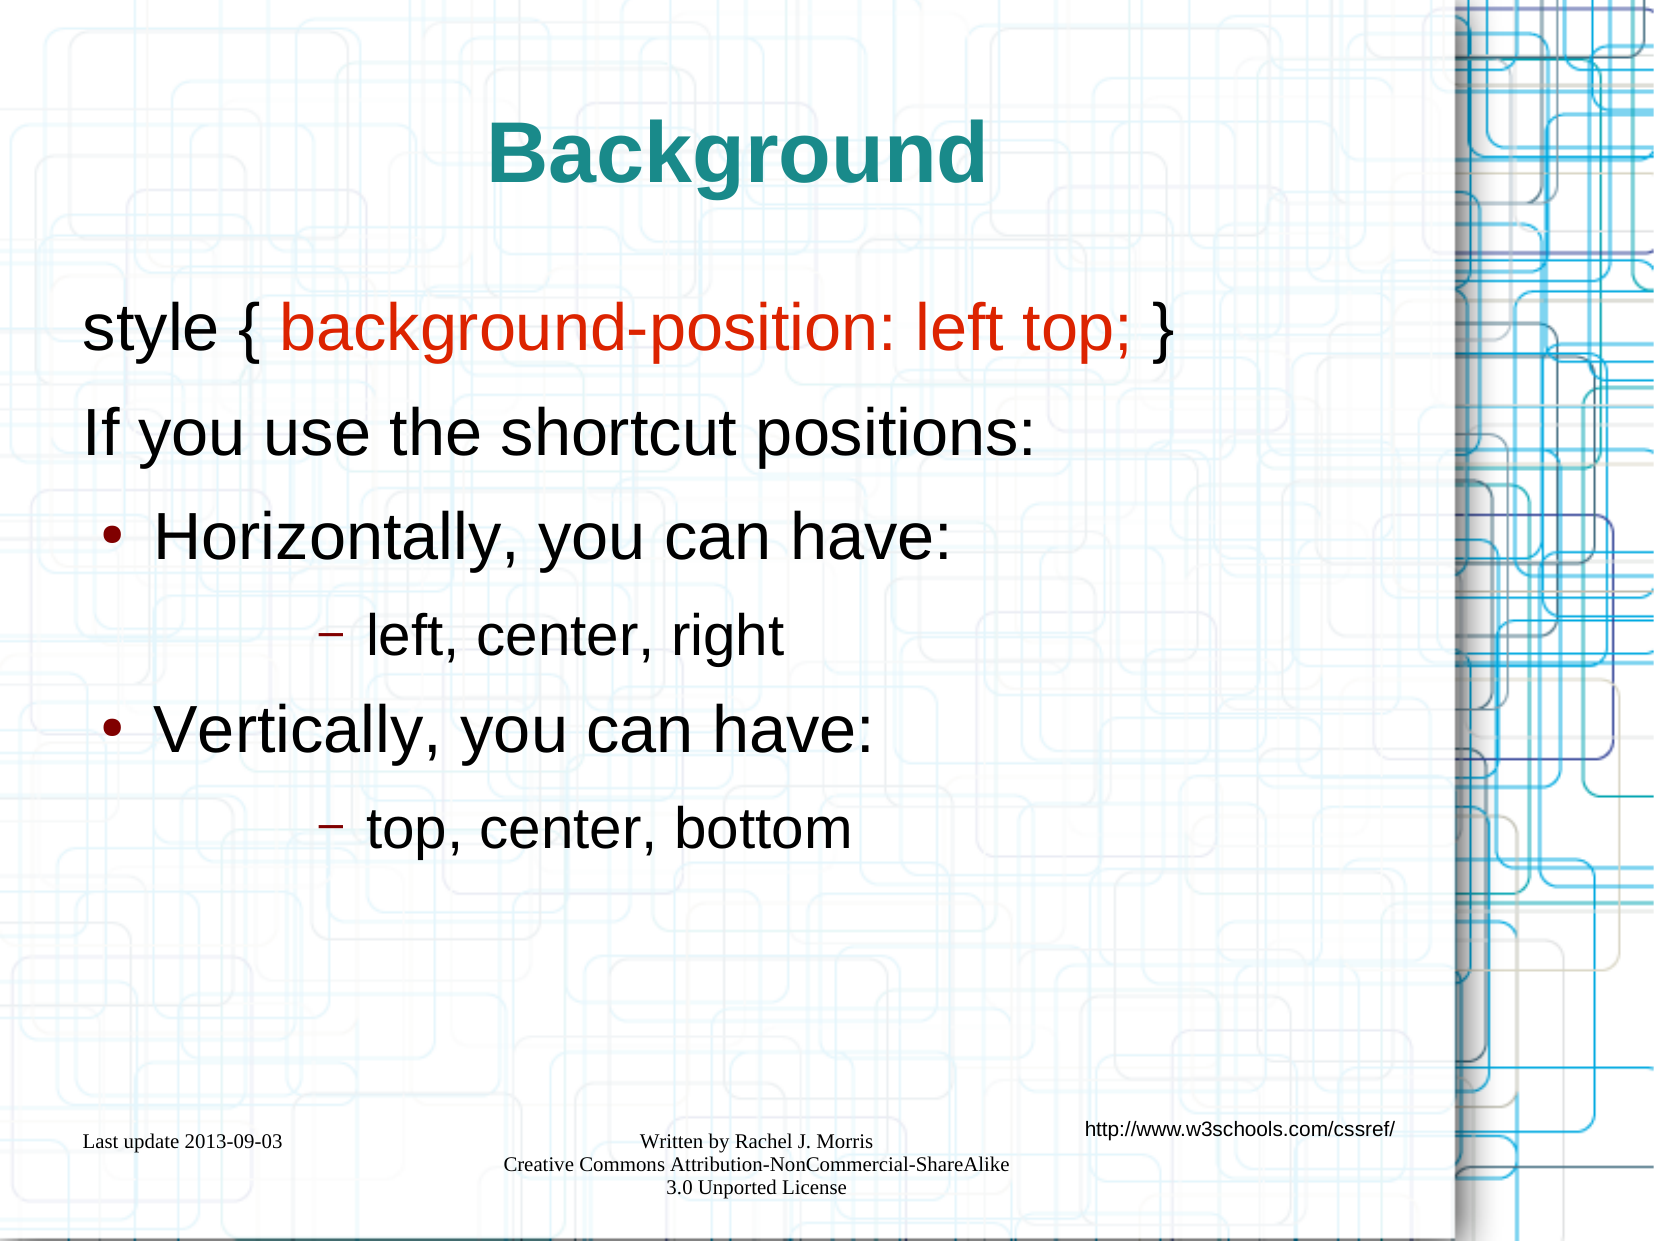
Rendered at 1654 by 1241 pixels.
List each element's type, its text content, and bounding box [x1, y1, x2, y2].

picture [0, 0, 1654, 1241]
title Background [59, 49, 1418, 257]
text_box http://www.w3schools.com/cssref/ [1050, 1110, 1411, 1149]
list style { background-position: left top; } If you use the shortcut positions: Horizontally, you can have: left, center, right Vertically, you can have: top, center, bottom [82, 290, 1418, 1010]
